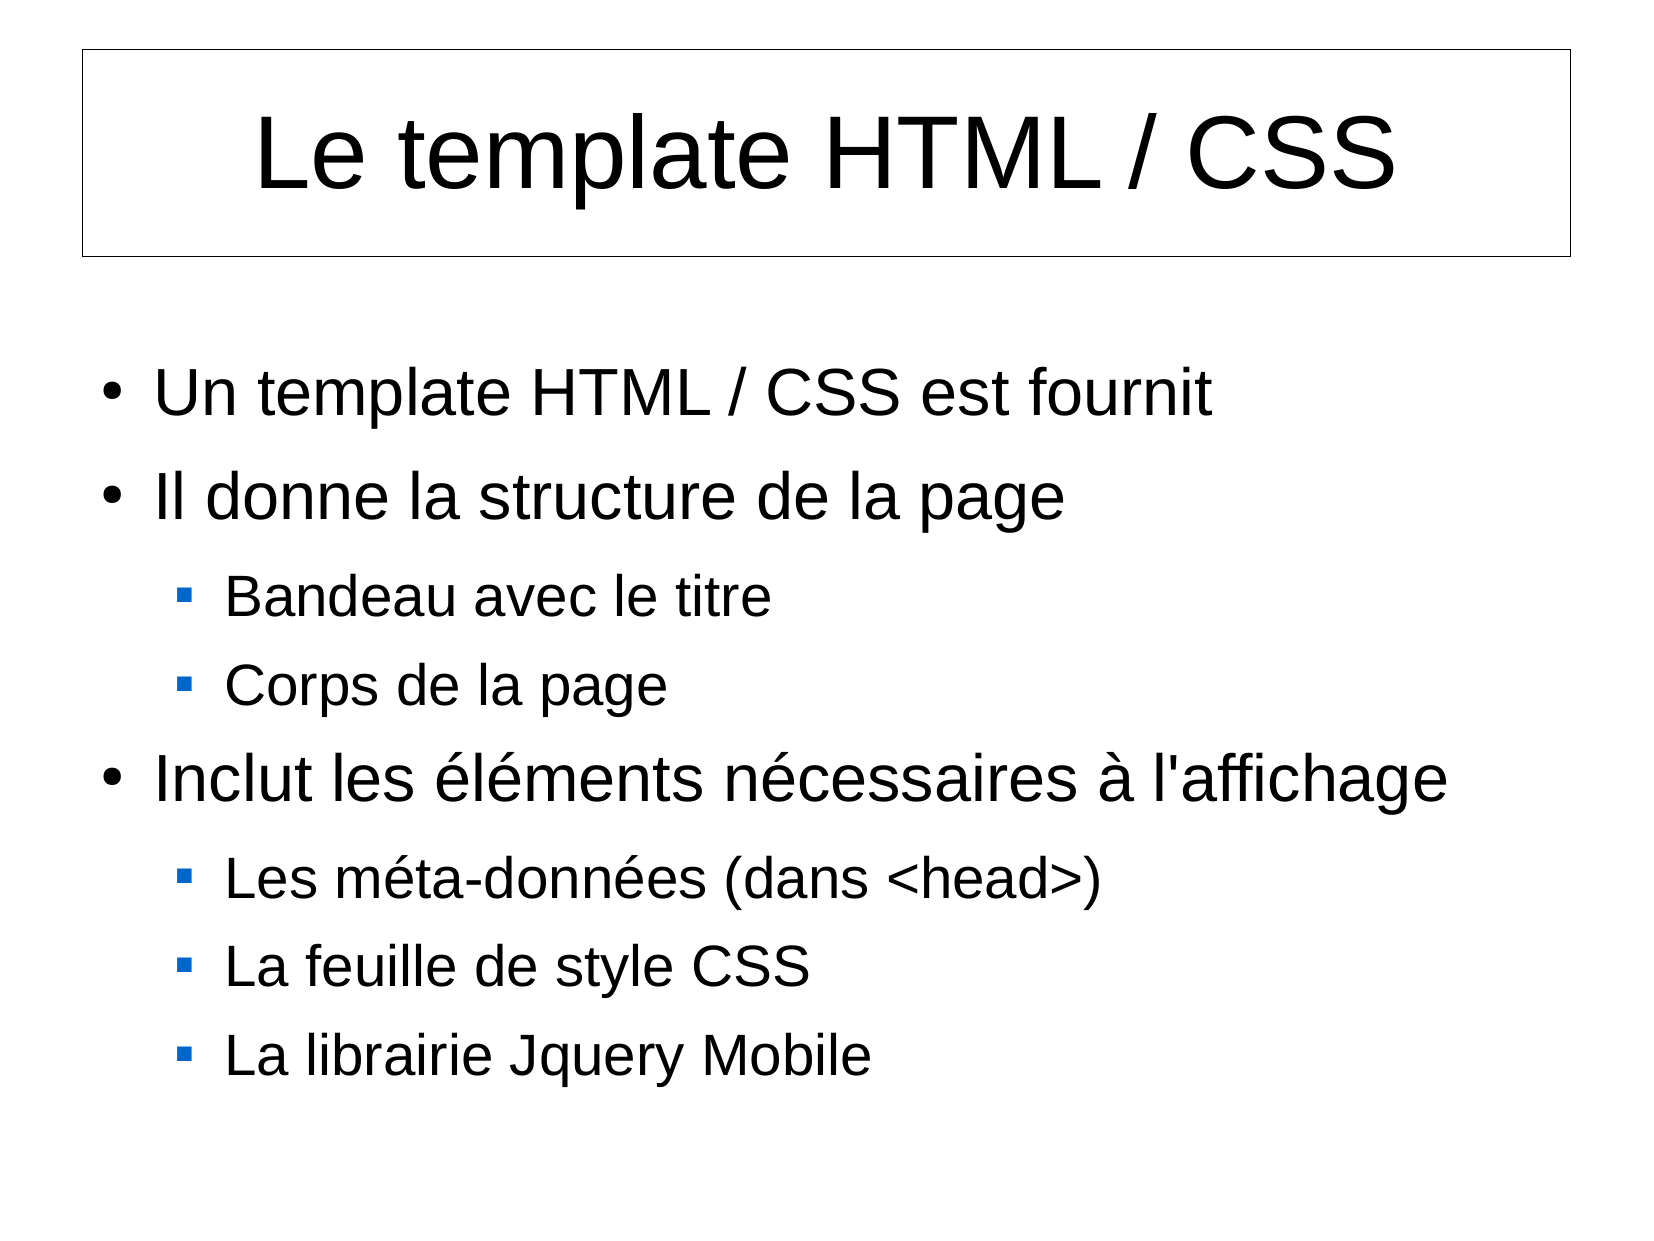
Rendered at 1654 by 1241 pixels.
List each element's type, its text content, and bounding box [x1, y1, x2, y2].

title Le template HTML / CSS [82, 49, 1571, 257]
list Un template HTML / CSS est fournit Il donne la structure de la page Bandeau avec le titre Corps de la page Inclut les éléments nécessaires à l'affichage Les méta-données (dans <head>) La feuille de style CSS La librairie Jquery Mobile [82, 355, 1571, 1177]
